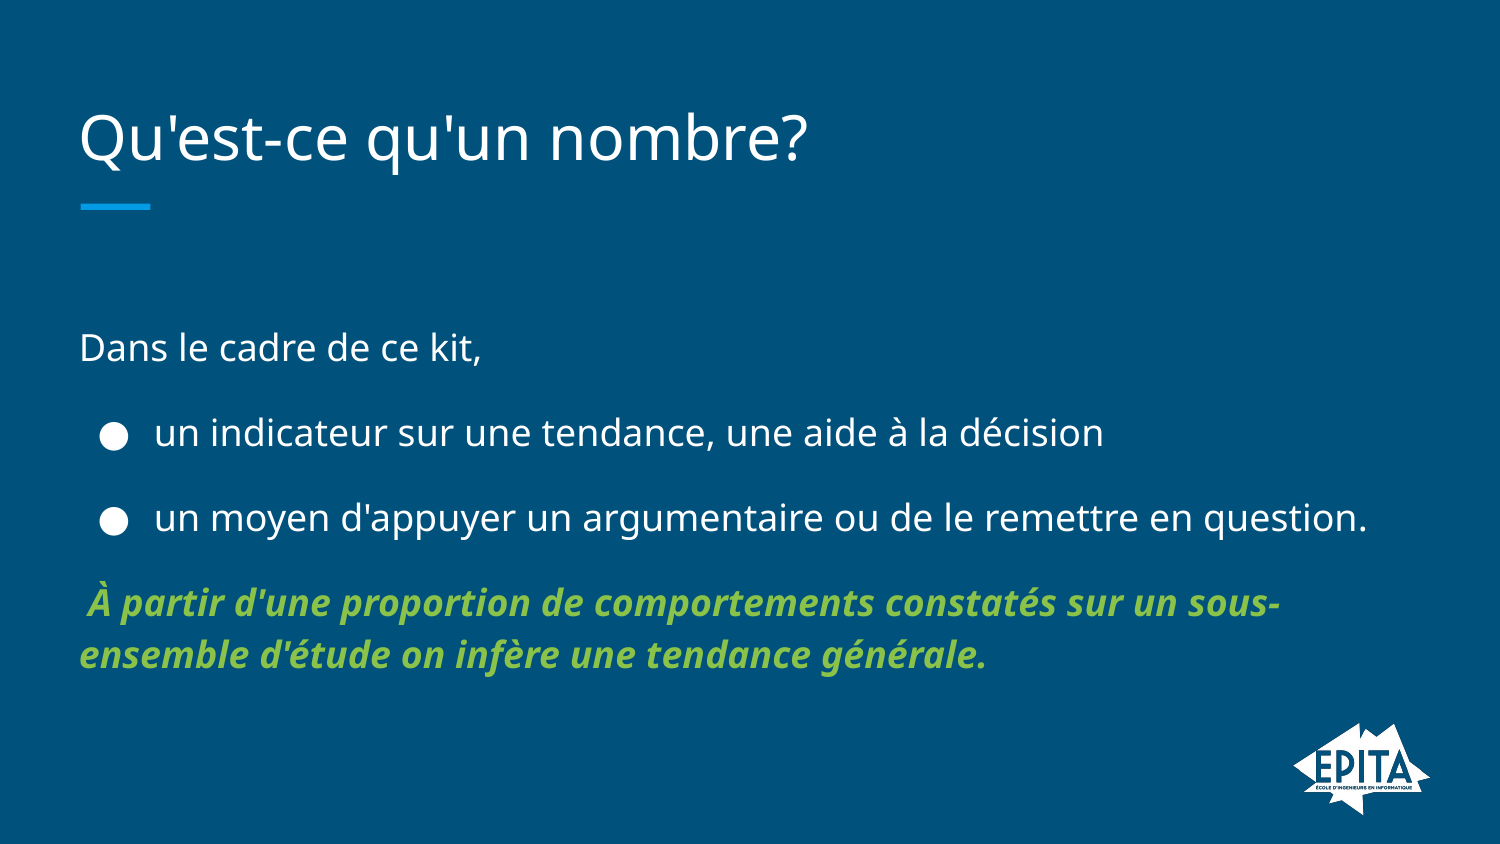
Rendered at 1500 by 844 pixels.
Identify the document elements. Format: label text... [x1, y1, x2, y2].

list Dans le cadre de ce kit, un indicateur sur une tendance, une aide à la décision un moyen d'appuyer un argumentaire ou de le remettre en question. À partir d'une proportion de comportements constatés sur un sous-ensemble d'étude on infère une tendance générale. [63, 244, 1437, 750]
picture [1306, 725, 1428, 814]
picture [1295, 753, 1315, 780]
title Qu'est-ce qu'un nombre? [63, 75, 1437, 188]
